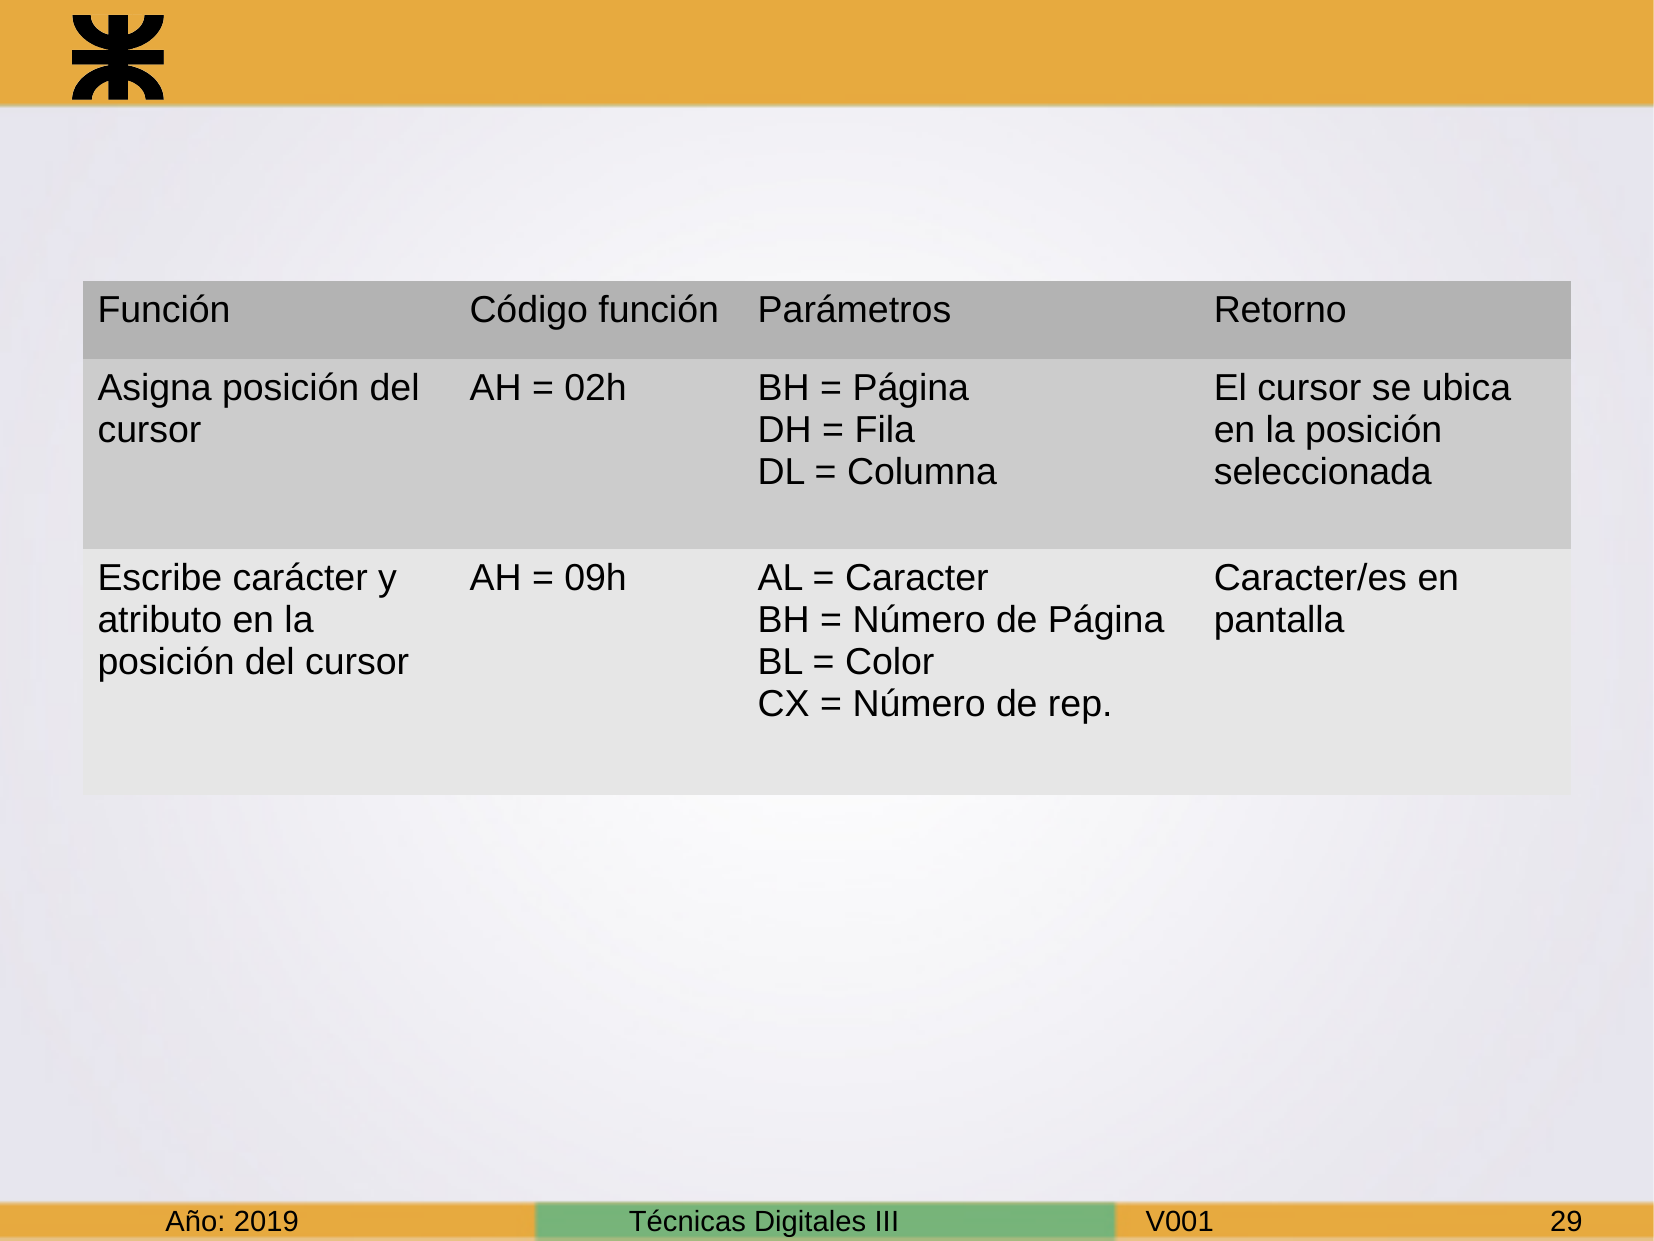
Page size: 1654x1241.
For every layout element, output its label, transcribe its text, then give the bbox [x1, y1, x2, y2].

picture [0, 0, 1654, 1241]
table_cell Escribe carácter y atributo en la posición del cursor [83, 549, 455, 795]
table_header Código función [455, 281, 743, 359]
table_cell AL = Caracter BH = Número de Página BL = Color CX = Número de rep. [743, 549, 1199, 795]
table_header Parámetros [743, 281, 1199, 359]
table_cell AH = 02h [455, 359, 743, 549]
table_cell BH = Página DH = Fila DL = Columna [743, 359, 1199, 549]
table_cell Caracter/es en pantalla [1199, 549, 1571, 795]
table_header Retorno [1199, 281, 1571, 359]
table_cell AH = 09h [455, 549, 743, 795]
table_cell El cursor se ubica en la posición seleccionada [1199, 359, 1571, 549]
table_cell Asigna posición del cursor [83, 359, 455, 549]
table_header Función [83, 281, 455, 359]
